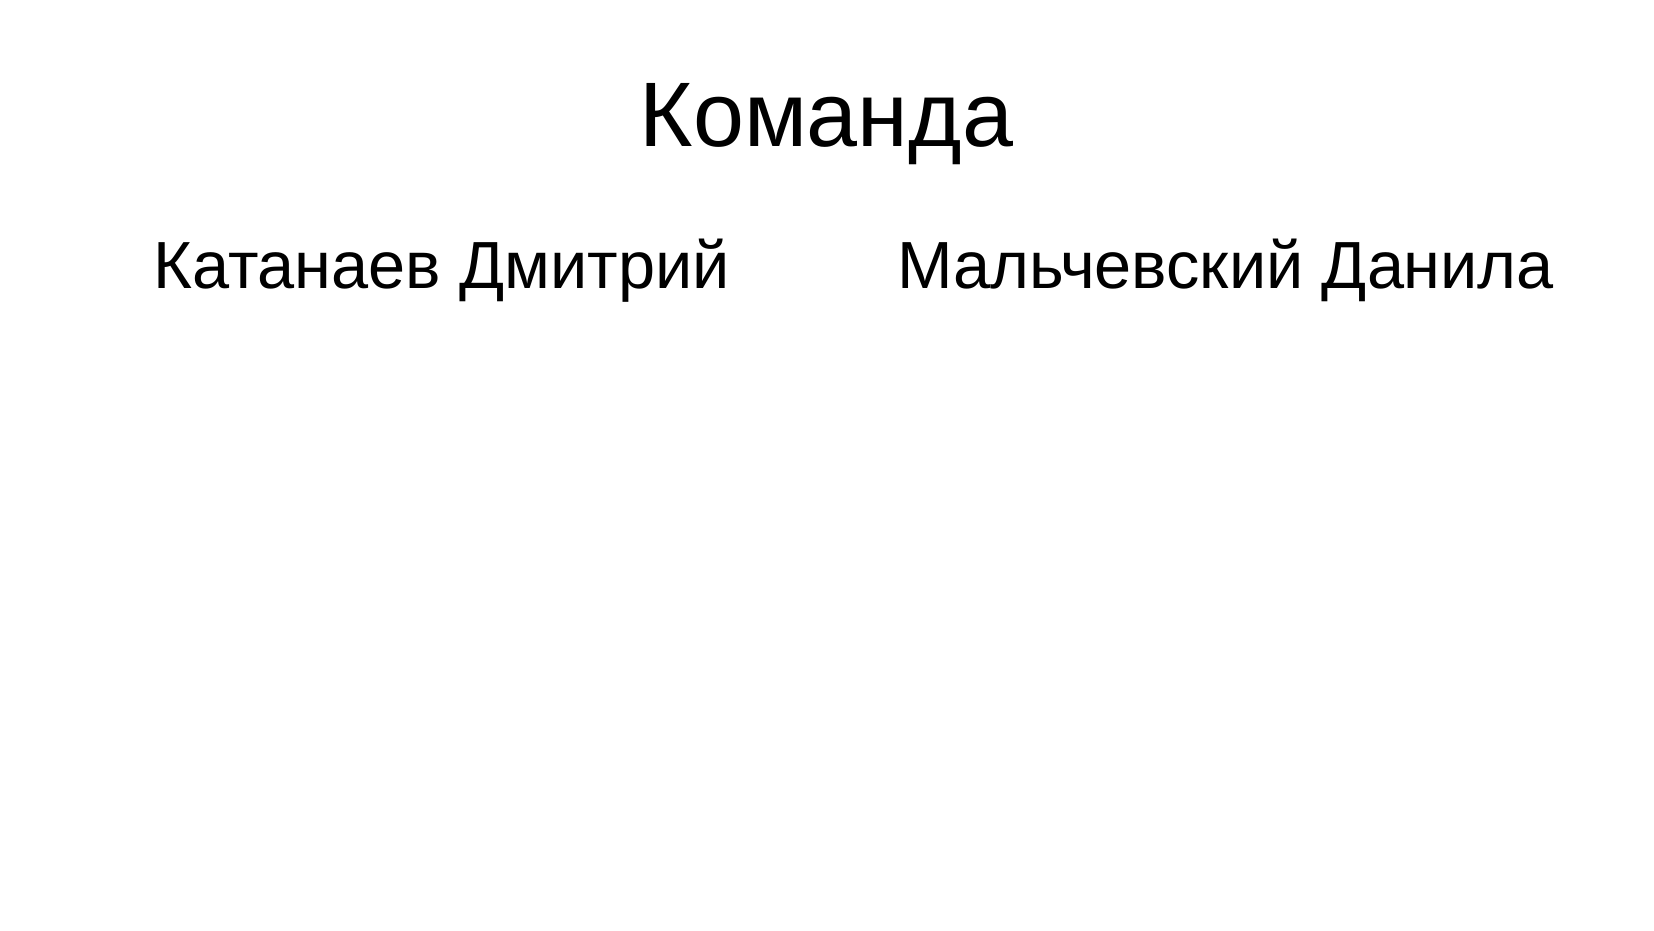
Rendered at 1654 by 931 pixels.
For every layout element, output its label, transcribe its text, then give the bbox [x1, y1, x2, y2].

list Мальчевский Данила [826, 228, 1565, 768]
title Команда [82, 37, 1571, 193]
list Катанаев Дмитрий [82, 228, 739, 768]
